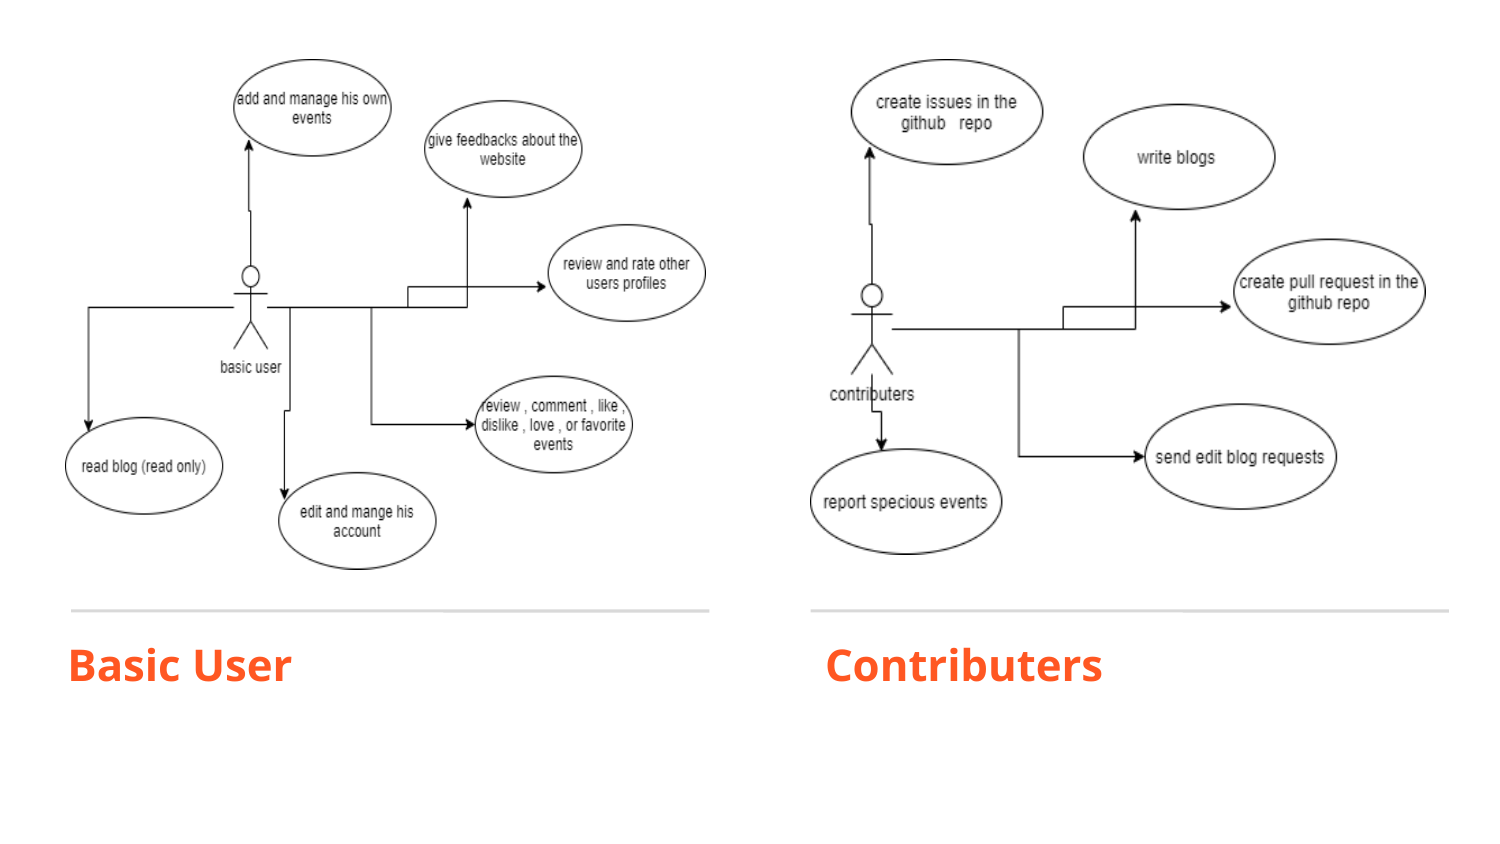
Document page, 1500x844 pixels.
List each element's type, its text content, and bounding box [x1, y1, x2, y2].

picture [810, 59, 1426, 556]
list Basic User [52, 618, 709, 706]
list Contributers [810, 618, 1467, 706]
picture [65, 59, 706, 571]
